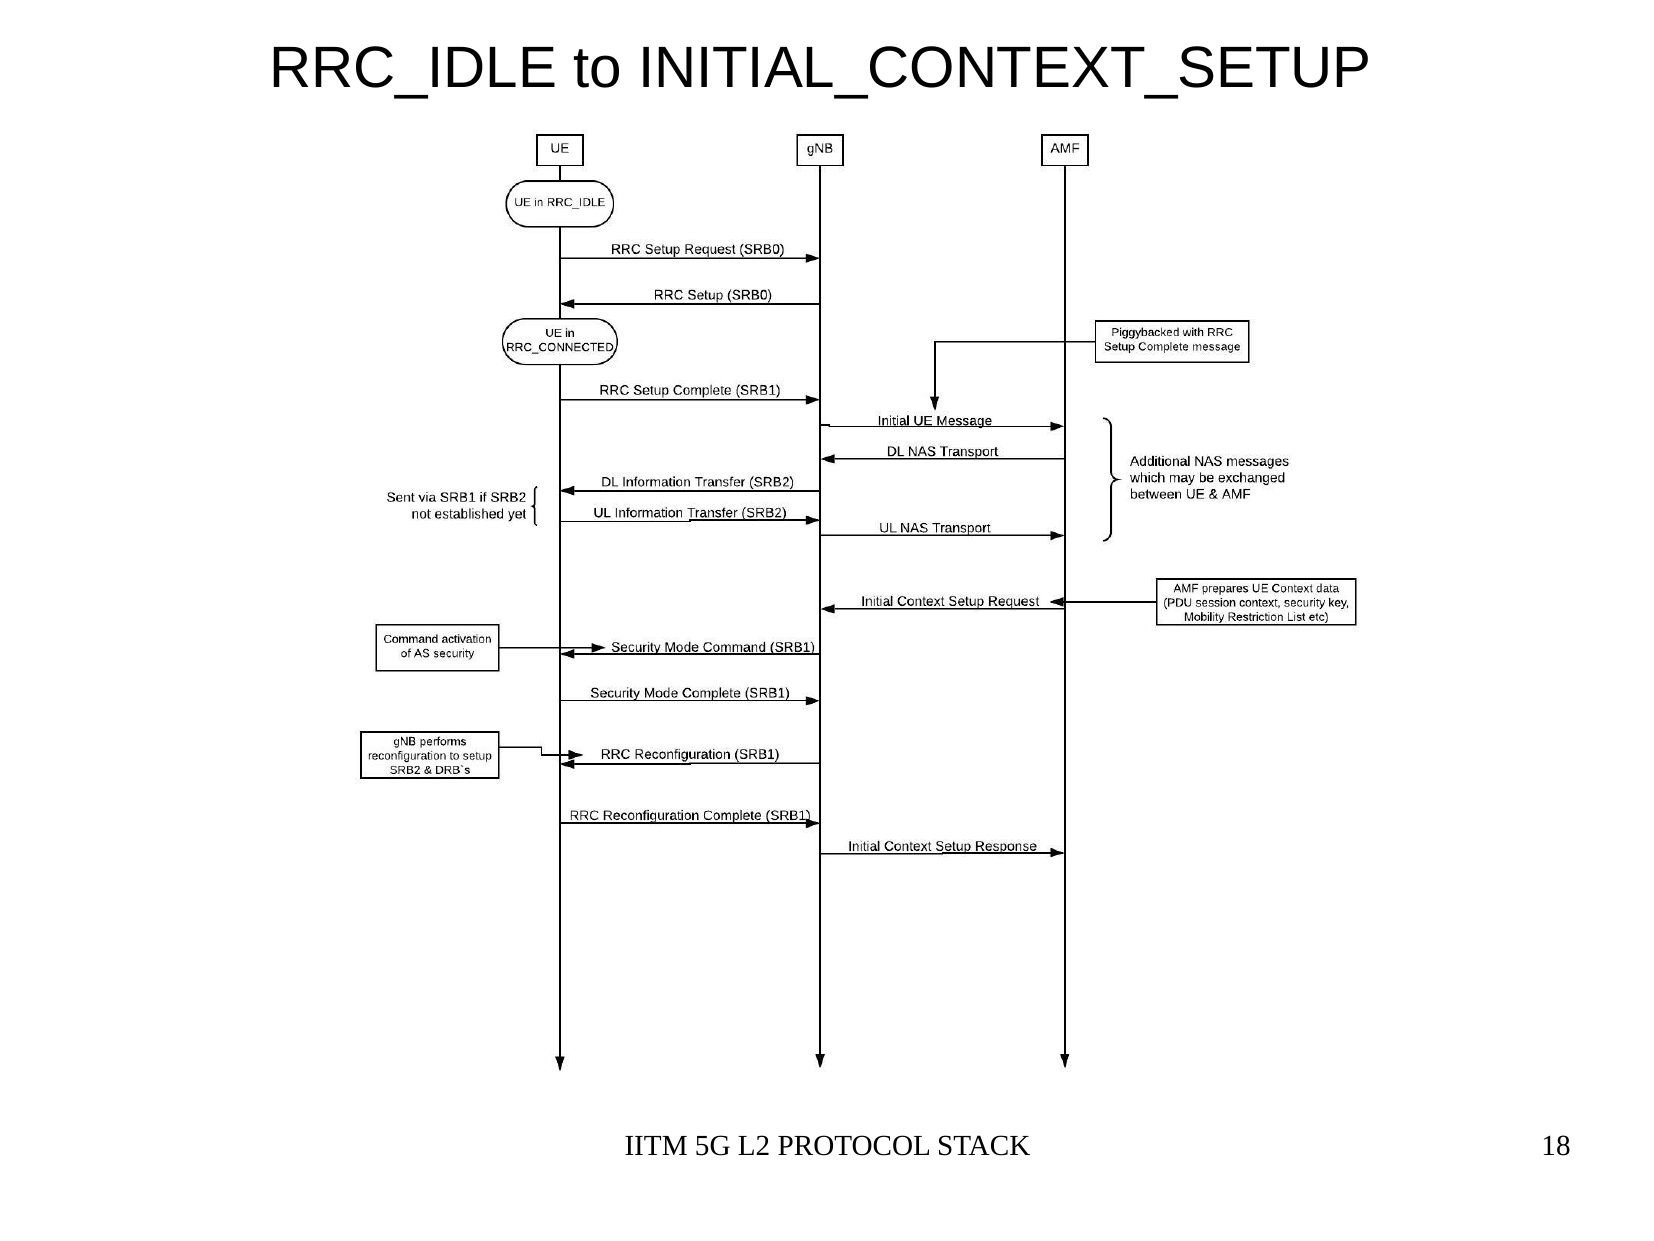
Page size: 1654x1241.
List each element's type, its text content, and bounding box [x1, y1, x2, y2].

picture [330, 112, 1386, 1099]
title RRC_IDLE to INITIAL_CONTEXT_SETUP [165, 23, 1477, 112]
